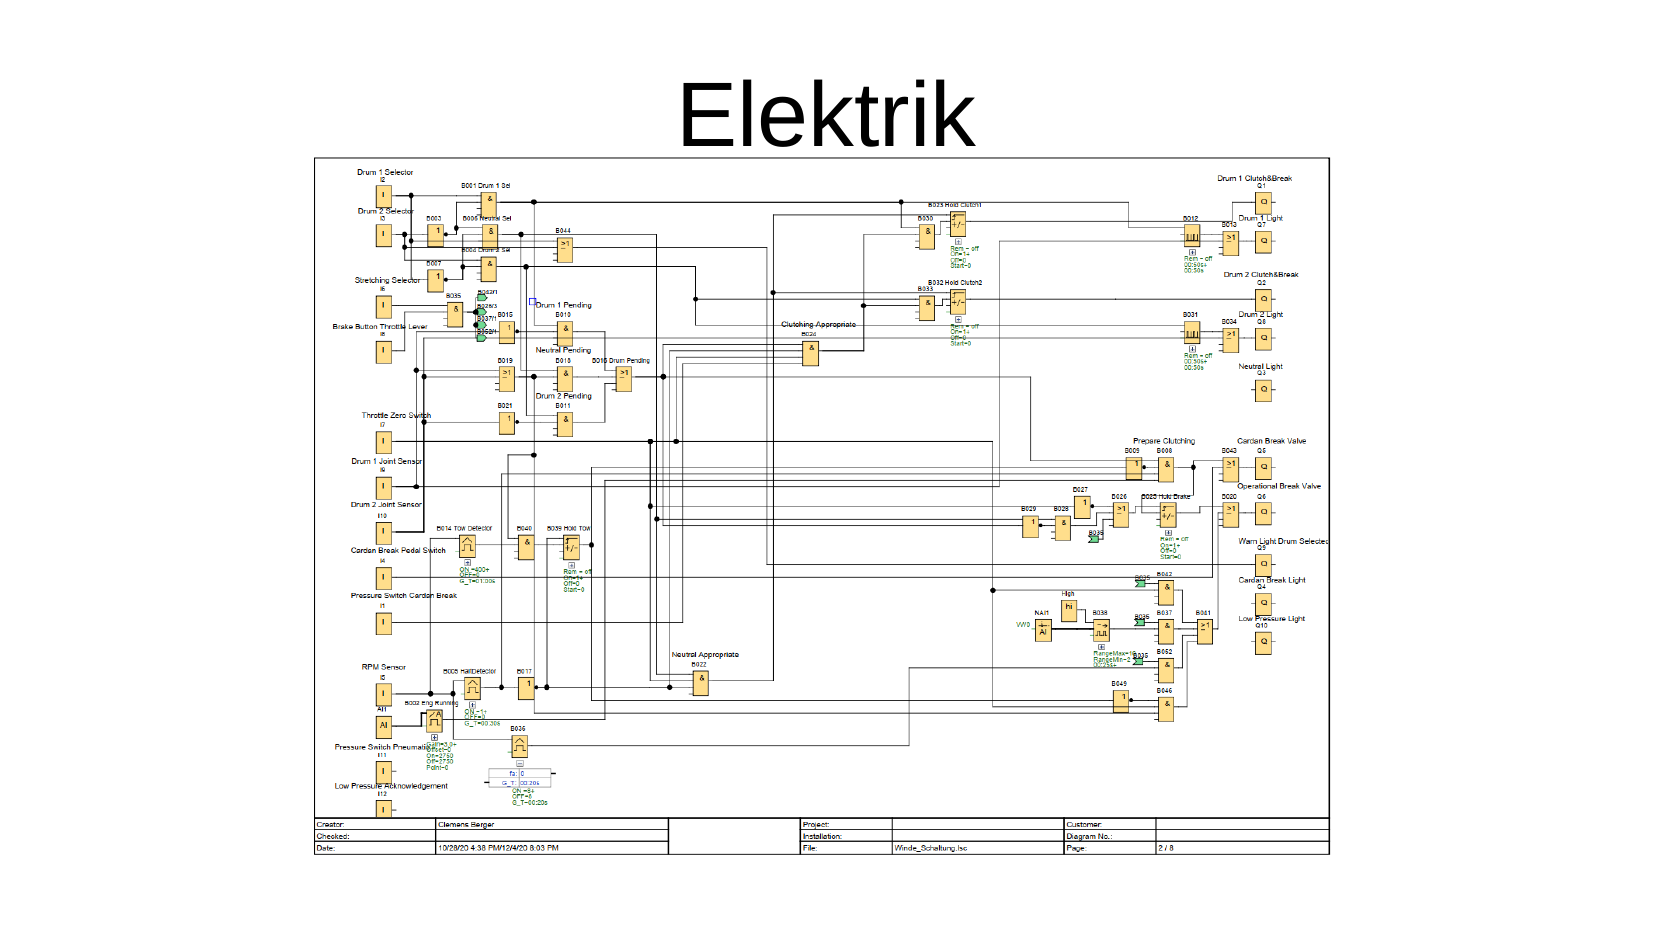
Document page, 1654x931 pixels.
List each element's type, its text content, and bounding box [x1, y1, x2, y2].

title Elektrik [82, 37, 1571, 193]
picture [306, 150, 1336, 857]
